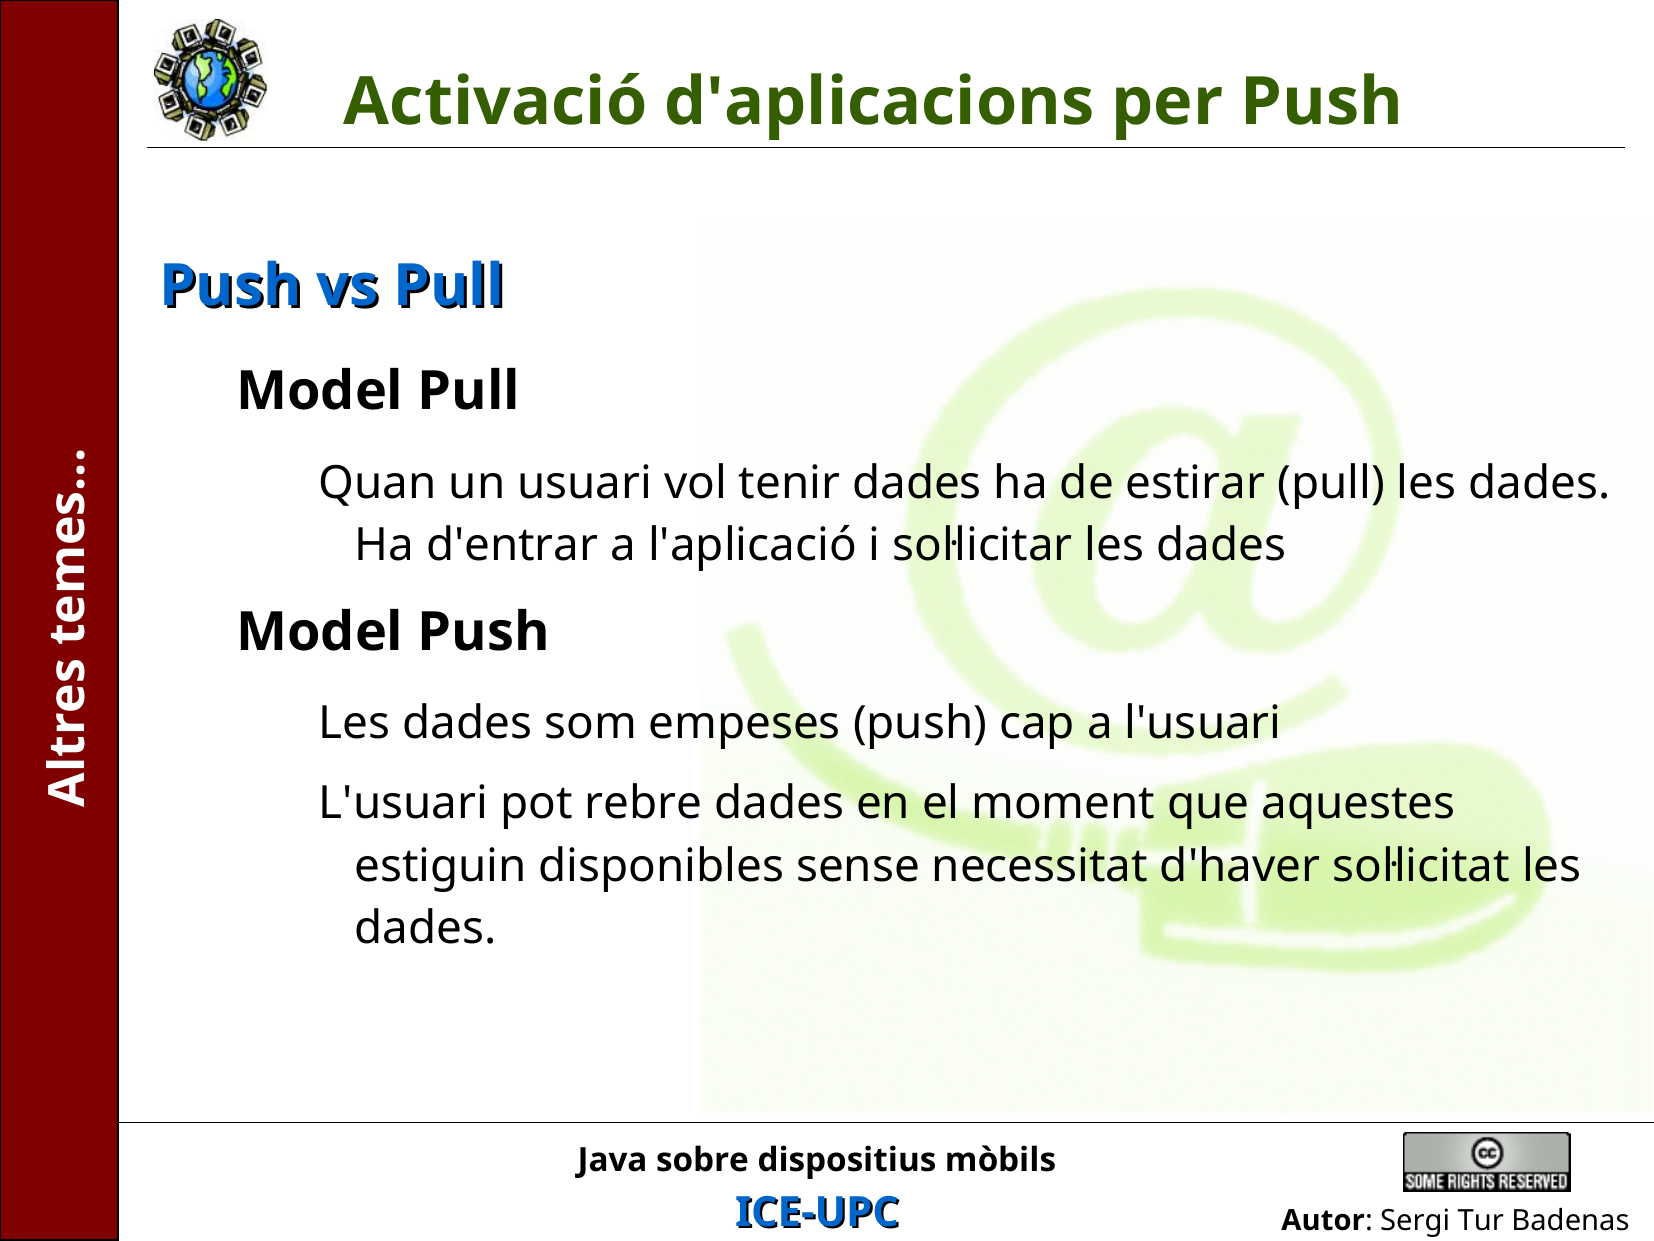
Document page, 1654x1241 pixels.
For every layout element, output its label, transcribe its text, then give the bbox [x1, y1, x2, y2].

picture [700, 217, 1654, 1113]
picture [1403, 1132, 1571, 1192]
title Activació d'aplicacions per Push [129, 56, 1619, 141]
picture [154, 19, 268, 56]
list Push vs Pull Model Pull Quan un usuari vol tenir dades ha de estirar (pull) les dades. Ha d'entrar a l'aplicació i sol·licitar les dades Model Push Les dades som empeses (push) cap a l'usuari L'usuari pot rebre dades en el moment que aquestes estiguin disponibles sense necessitat d'haver sol·licitat les dades. [141, 242, 1630, 1078]
